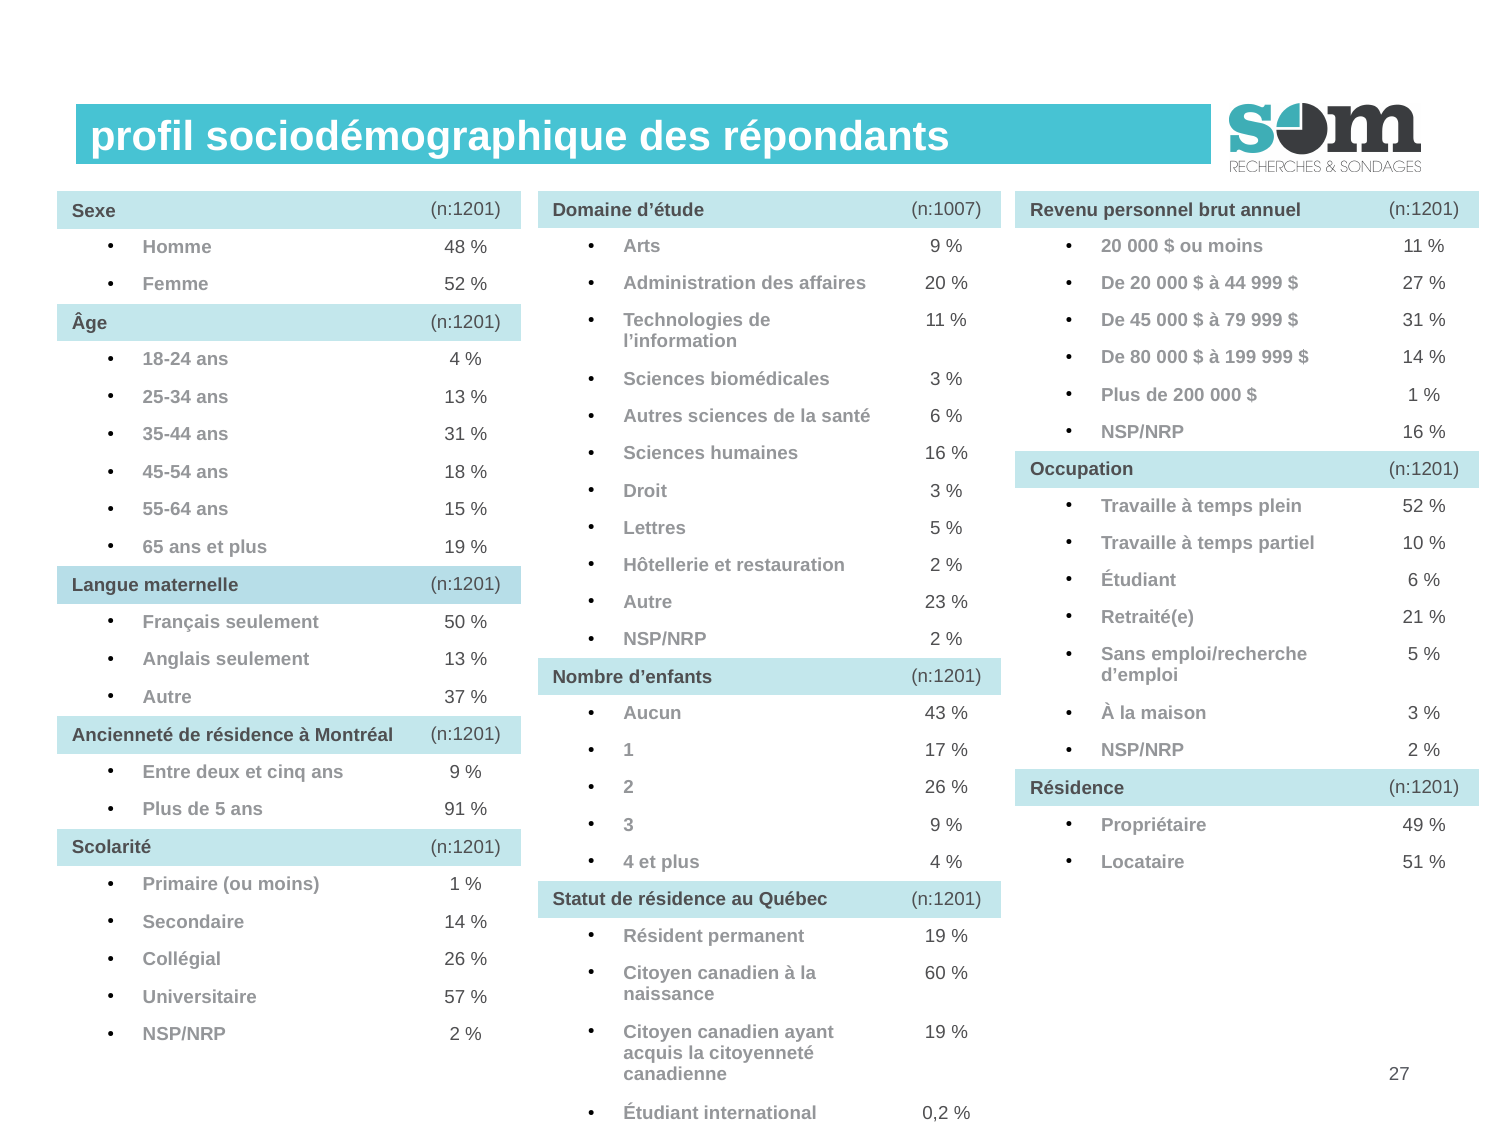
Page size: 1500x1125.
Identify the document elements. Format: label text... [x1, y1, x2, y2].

table_cell 26 % [411, 941, 521, 979]
table_cell Nombre d’enfants [538, 658, 892, 695]
table_cell 0,2 % [892, 1095, 1001, 1125]
table_header Revenu personnel brut annuel [1015, 191, 1369, 228]
table_cell (n:1201) [1369, 451, 1479, 488]
table_cell 2 % [411, 1016, 521, 1053]
table_header (n:1201) [411, 191, 521, 229]
table_cell 60 % [892, 955, 1001, 1014]
table_cell 5 % [892, 510, 1001, 547]
table_cell 15 % [411, 491, 521, 529]
table_cell 19 % [892, 1014, 1001, 1095]
table_cell 16 % [1369, 414, 1479, 451]
table_cell 26 % [892, 769, 1001, 806]
table_cell Sciences humaines [538, 436, 892, 473]
table_cell Sciences biomédicales [538, 361, 892, 399]
table_cell Aucun [538, 695, 892, 732]
table_cell Universitaire [57, 979, 411, 1016]
table_cell Résidence [1015, 769, 1369, 806]
table_cell Résident permanent [538, 918, 892, 955]
table_cell Français seulement [57, 604, 411, 641]
table_cell 13 % [411, 379, 521, 416]
picture [1229, 103, 1421, 172]
table_cell 14 % [1369, 339, 1479, 376]
table_cell NSP/NRP [1015, 732, 1369, 769]
table_cell Plus de 200 000 $ [1015, 376, 1369, 414]
table_cell 6 % [1369, 562, 1479, 599]
table_cell Sans emploi/recherche d’emploi [1015, 636, 1369, 695]
table_cell Langue maternelle [57, 566, 411, 604]
table_cell Homme [57, 229, 411, 266]
table_cell 45-54 ans [57, 454, 411, 491]
table_header (n:1007) [892, 191, 1001, 228]
table_cell 5 % [1369, 636, 1479, 695]
title profil sociodémographique des répondants [75, 103, 1212, 165]
table_cell Statut de résidence au Québec [538, 881, 892, 918]
table_cell 2 [538, 769, 892, 806]
table_cell (n:1201) [1369, 769, 1479, 806]
table_header (n:1201) [1369, 191, 1479, 228]
table_cell NSP/NRP [57, 1016, 411, 1053]
table_cell 1 % [411, 866, 521, 904]
table_cell 27 % [1369, 265, 1479, 302]
table_cell Secondaire [57, 904, 411, 941]
table_cell 2 % [892, 621, 1001, 658]
table_cell 52 % [411, 266, 521, 304]
table_cell 20 000 $ ou moins [1015, 228, 1369, 265]
table_cell 19 % [892, 918, 1001, 955]
table_cell De 80 000 $ à 199 999 $ [1015, 339, 1369, 376]
table_cell 19 % [411, 529, 521, 566]
table_cell Lettres [538, 510, 892, 547]
table_cell Ancienneté de résidence à Montréal [57, 716, 411, 754]
table_cell Hôtellerie et restauration [538, 547, 892, 584]
table_cell 65 ans et plus [57, 529, 411, 566]
table_cell 1 [538, 732, 892, 769]
table_cell Autre [538, 584, 892, 621]
table_cell 3 % [892, 361, 1001, 399]
table_cell 9 % [411, 754, 521, 791]
table_cell Autres sciences de la santé [538, 399, 892, 436]
table_cell Citoyen canadien ayant acquis la citoyenneté canadienne [538, 1014, 892, 1095]
table_cell (n:1201) [411, 716, 521, 754]
table_cell 31 % [1369, 302, 1479, 339]
table_cell 21 % [1369, 599, 1479, 636]
table_cell Droit [538, 473, 892, 510]
table_cell 4 % [892, 844, 1001, 881]
table_cell (n:1201) [411, 829, 521, 866]
table_cell 16 % [892, 436, 1001, 473]
table_cell 91 % [411, 791, 521, 829]
table_cell Occupation [1015, 451, 1369, 488]
table_cell Travaille à temps partiel [1015, 525, 1369, 562]
table_cell 11 % [1369, 228, 1479, 265]
table_cell NSP/NRP [538, 621, 892, 658]
table_cell 25-34 ans [57, 379, 411, 416]
table_cell 14 % [411, 904, 521, 941]
table_cell Âge [57, 304, 411, 341]
table_cell 51 % [1369, 844, 1479, 881]
table_cell Étudiant [1015, 562, 1369, 599]
table_cell 18 % [411, 454, 521, 491]
table_cell (n:1201) [892, 881, 1001, 918]
table_cell Autre [57, 679, 411, 716]
table_cell 2 % [892, 547, 1001, 584]
table_cell Locataire [1015, 844, 1369, 881]
table_cell 48 % [411, 229, 521, 266]
table_cell Collégial [57, 941, 411, 979]
table_cell À la maison [1015, 695, 1369, 732]
table_cell Travaille à temps plein [1015, 488, 1369, 525]
table_cell De 45 000 $ à 79 999 $ [1015, 302, 1369, 339]
table_cell 55-64 ans [57, 491, 411, 529]
table_cell 1 % [1369, 376, 1479, 414]
table_cell 50 % [411, 604, 521, 641]
slide_number <numéro> [1074, 1042, 1425, 1103]
table_cell 37 % [411, 679, 521, 716]
table_cell 13 % [411, 641, 521, 679]
table_cell 43 % [892, 695, 1001, 732]
table_cell Scolarité [57, 829, 411, 866]
table_cell 2 % [1369, 732, 1479, 769]
table_cell Technologies de l’information [538, 302, 892, 361]
table_cell 3 % [1369, 695, 1479, 732]
table_header Domaine d’étude [538, 191, 892, 228]
table_cell Entre deux et cinq ans [57, 754, 411, 791]
table_cell Administration des affaires [538, 265, 892, 302]
table_cell 20 % [892, 265, 1001, 302]
table_cell Anglais seulement [57, 641, 411, 679]
table_cell 3 % [892, 473, 1001, 510]
table_cell (n:1201) [411, 304, 521, 341]
table_cell 31 % [411, 416, 521, 454]
table_cell 9 % [892, 228, 1001, 265]
table_cell 49 % [1369, 806, 1479, 844]
table_cell Primaire (ou moins) [57, 866, 411, 904]
table_cell (n:1201) [892, 658, 1001, 695]
table_cell 18-24 ans [57, 341, 411, 379]
table_cell 4 et plus [538, 844, 892, 881]
table_cell 57 % [411, 979, 521, 1016]
table_cell 3 [538, 806, 892, 844]
table_header Sexe [57, 191, 411, 229]
table_cell NSP/NRP [1015, 414, 1369, 451]
table_cell 10 % [1369, 525, 1479, 562]
table_cell 23 % [892, 584, 1001, 621]
table_cell 9 % [892, 806, 1001, 844]
table_cell 11 % [892, 302, 1001, 361]
table_cell Plus de 5 ans [57, 791, 411, 829]
table_cell De 20 000 $ à 44 999 $ [1015, 265, 1369, 302]
table_cell 6 % [892, 399, 1001, 436]
table_cell 52 % [1369, 488, 1479, 525]
table_cell 4 % [411, 341, 521, 379]
table_cell Retraité(e) [1015, 599, 1369, 636]
table_cell 35-44 ans [57, 416, 411, 454]
table_cell 17 % [892, 732, 1001, 769]
table_cell (n:1201) [411, 566, 521, 604]
table_cell Femme [57, 266, 411, 304]
table_cell Propriétaire [1015, 806, 1369, 844]
table_cell Arts [538, 228, 892, 265]
table_cell Citoyen canadien à la naissance [538, 955, 892, 1014]
table_cell Étudiant international [538, 1095, 892, 1125]
